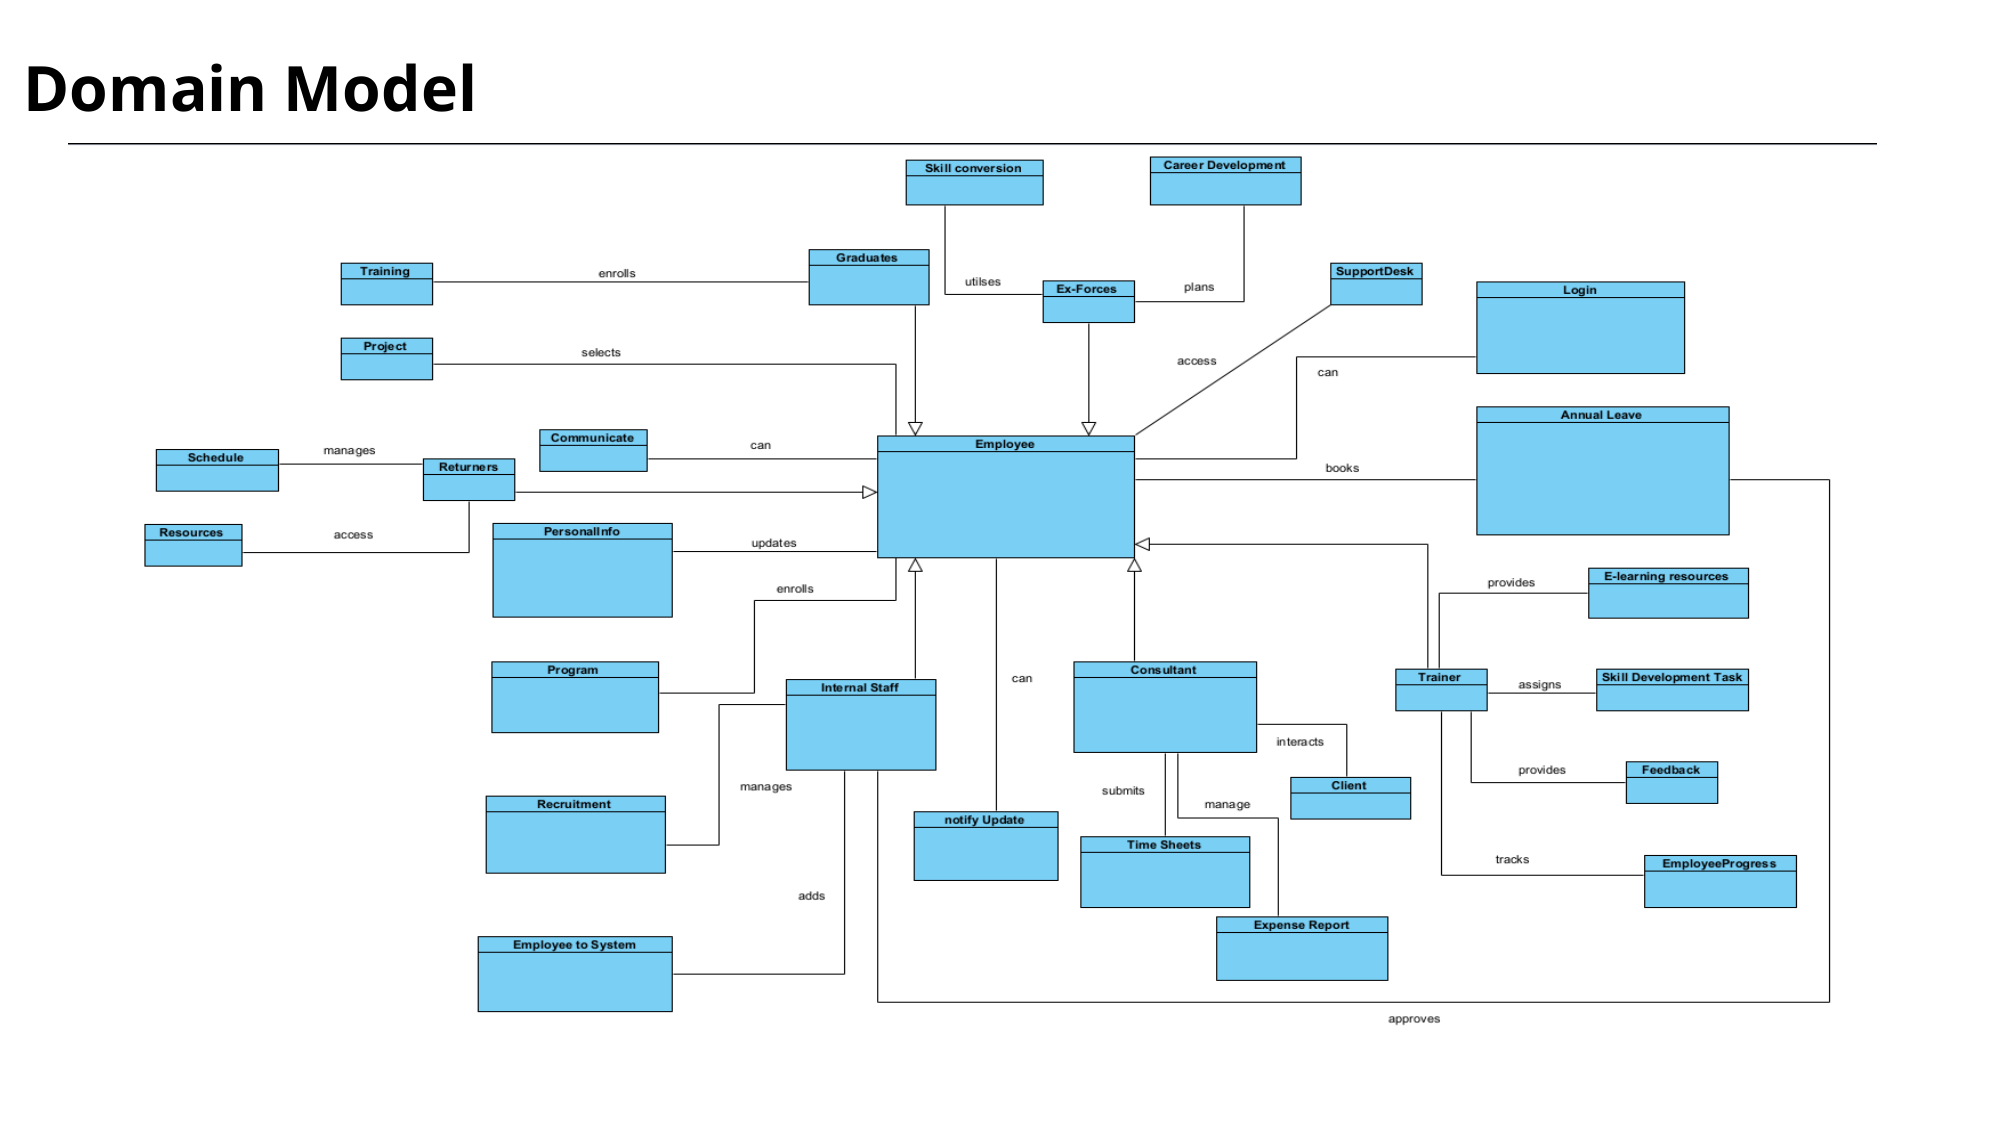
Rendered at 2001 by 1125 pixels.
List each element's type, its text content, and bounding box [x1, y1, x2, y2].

picture [68, 143, 1877, 1059]
title Domain Model [8, 0, 1734, 201]
